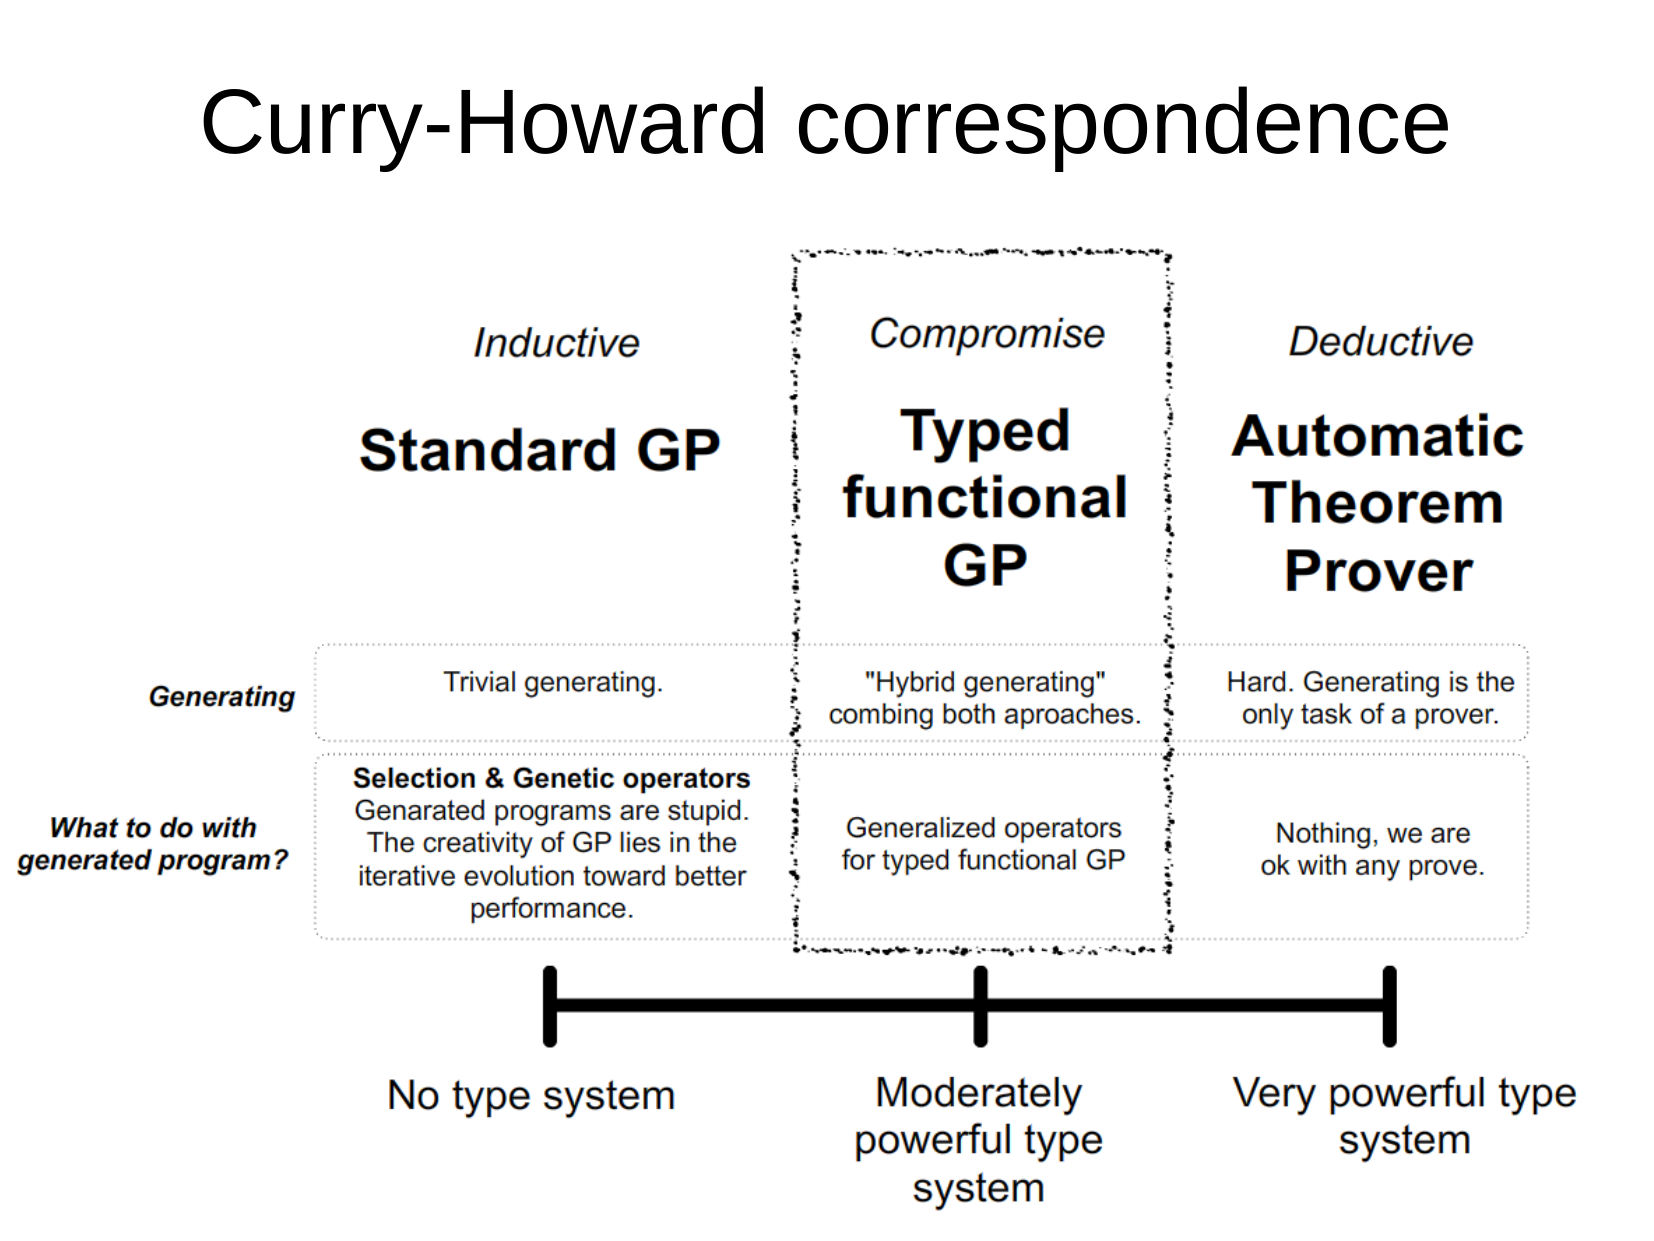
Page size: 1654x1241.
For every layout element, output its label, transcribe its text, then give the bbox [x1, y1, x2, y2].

picture [15, 239, 1615, 1223]
title Curry-Howard correspondence [82, 17, 1571, 226]
